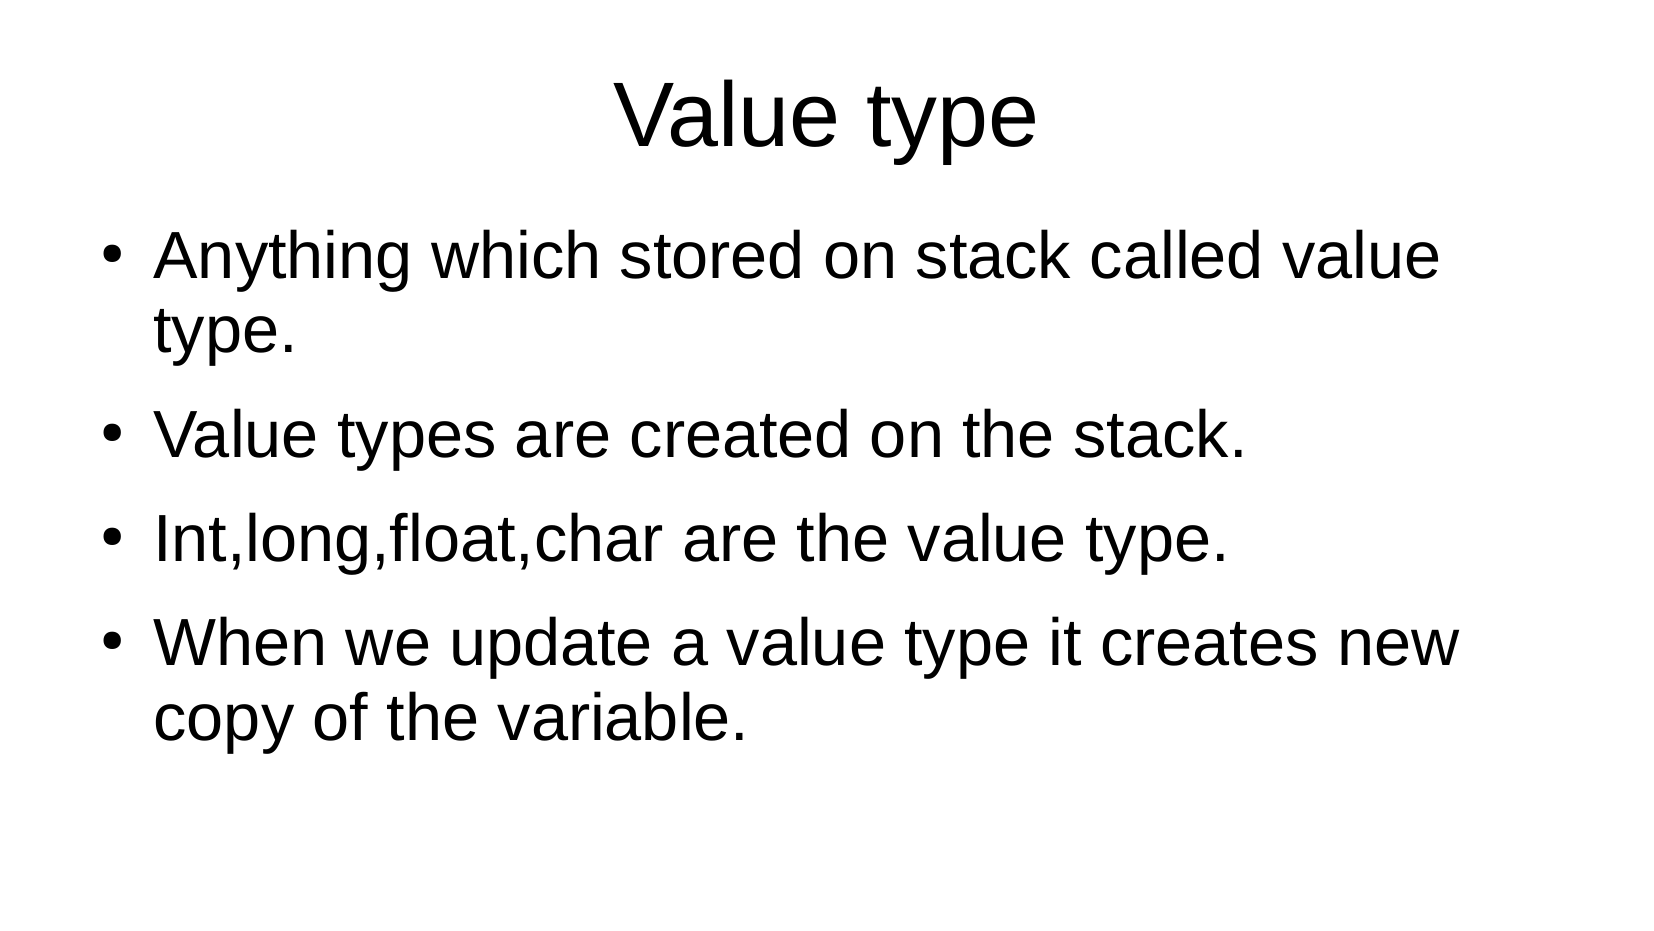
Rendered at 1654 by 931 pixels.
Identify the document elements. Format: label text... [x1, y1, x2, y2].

title Value type [82, 37, 1571, 193]
list Anything which stored on stack called value type. Value types are created on the stack. Int,long,float,char are the value type. When we update a value type it creates new copy of the variable. [82, 217, 1571, 758]
